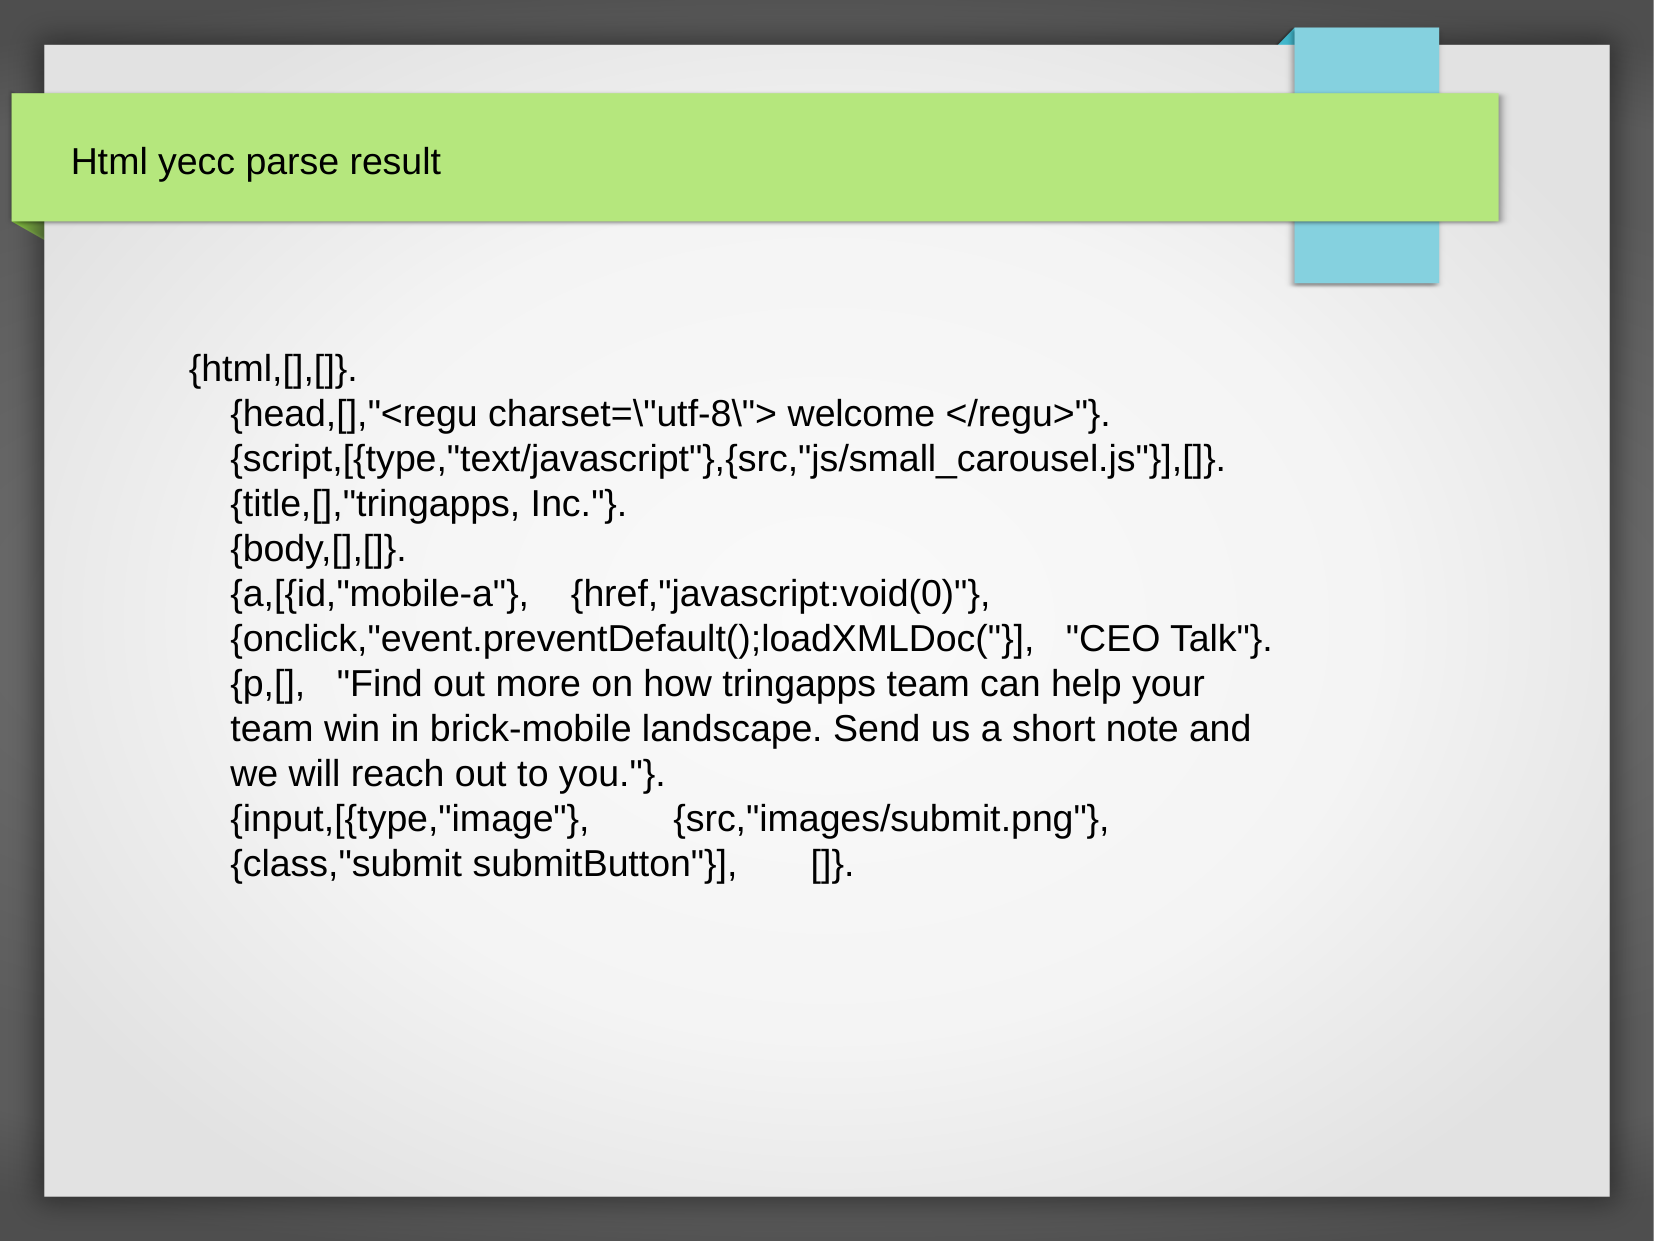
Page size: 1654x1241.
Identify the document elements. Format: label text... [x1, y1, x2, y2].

picture [0, 0, 1654, 1241]
text_box {html,[],[]}. {head,[],"<regu charset=\"utf-8\"> welcome </regu>"}. {script,[{type,"text/javascript"},{src,"js/small_carousel.js"}],[]}. {title,[],"tringapps, Inc."}. {body,[],[]}. {a,[{id,"mobile-a"}, {href,"javascript:void(0)"}, {onclick,"event.preventDefault();loadXMLDoc("}], "CEO Talk"}. {p,[], "Find out more on how tringapps team can help your team win in brick-mobile landscape. Send us a short note and we will reach out to you."}. {input,[{type,"image"}, {src,"images/submit.png"}, {class,"submit submitButton"}], []}. [82, 343, 1538, 1063]
text_box Html yecc parse result [70, 106, 1229, 213]
